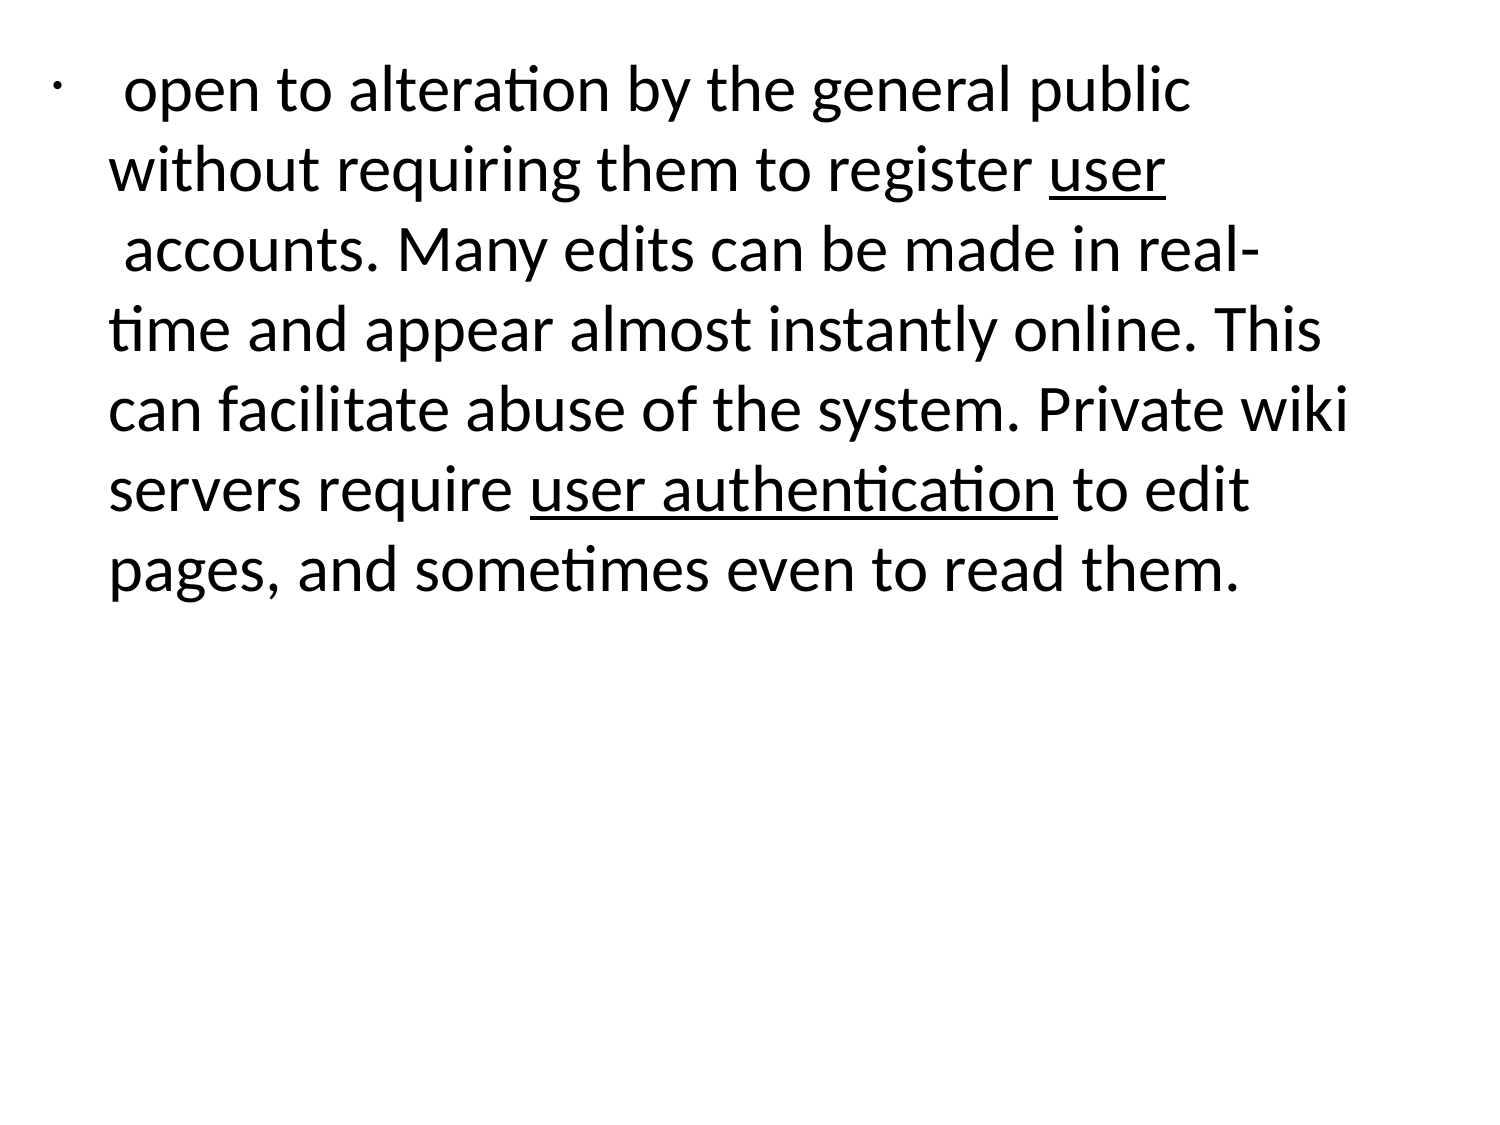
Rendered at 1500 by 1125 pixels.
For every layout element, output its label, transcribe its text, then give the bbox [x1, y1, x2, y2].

list open to alteration by the general public without requiring them to register user accounts. Many edits can be made in real-time and appear almost instantly online. This can facilitate abuse of the system. Private wiki servers require user authentication to edit pages, and sometimes even to read them. [37, 37, 1388, 1051]
